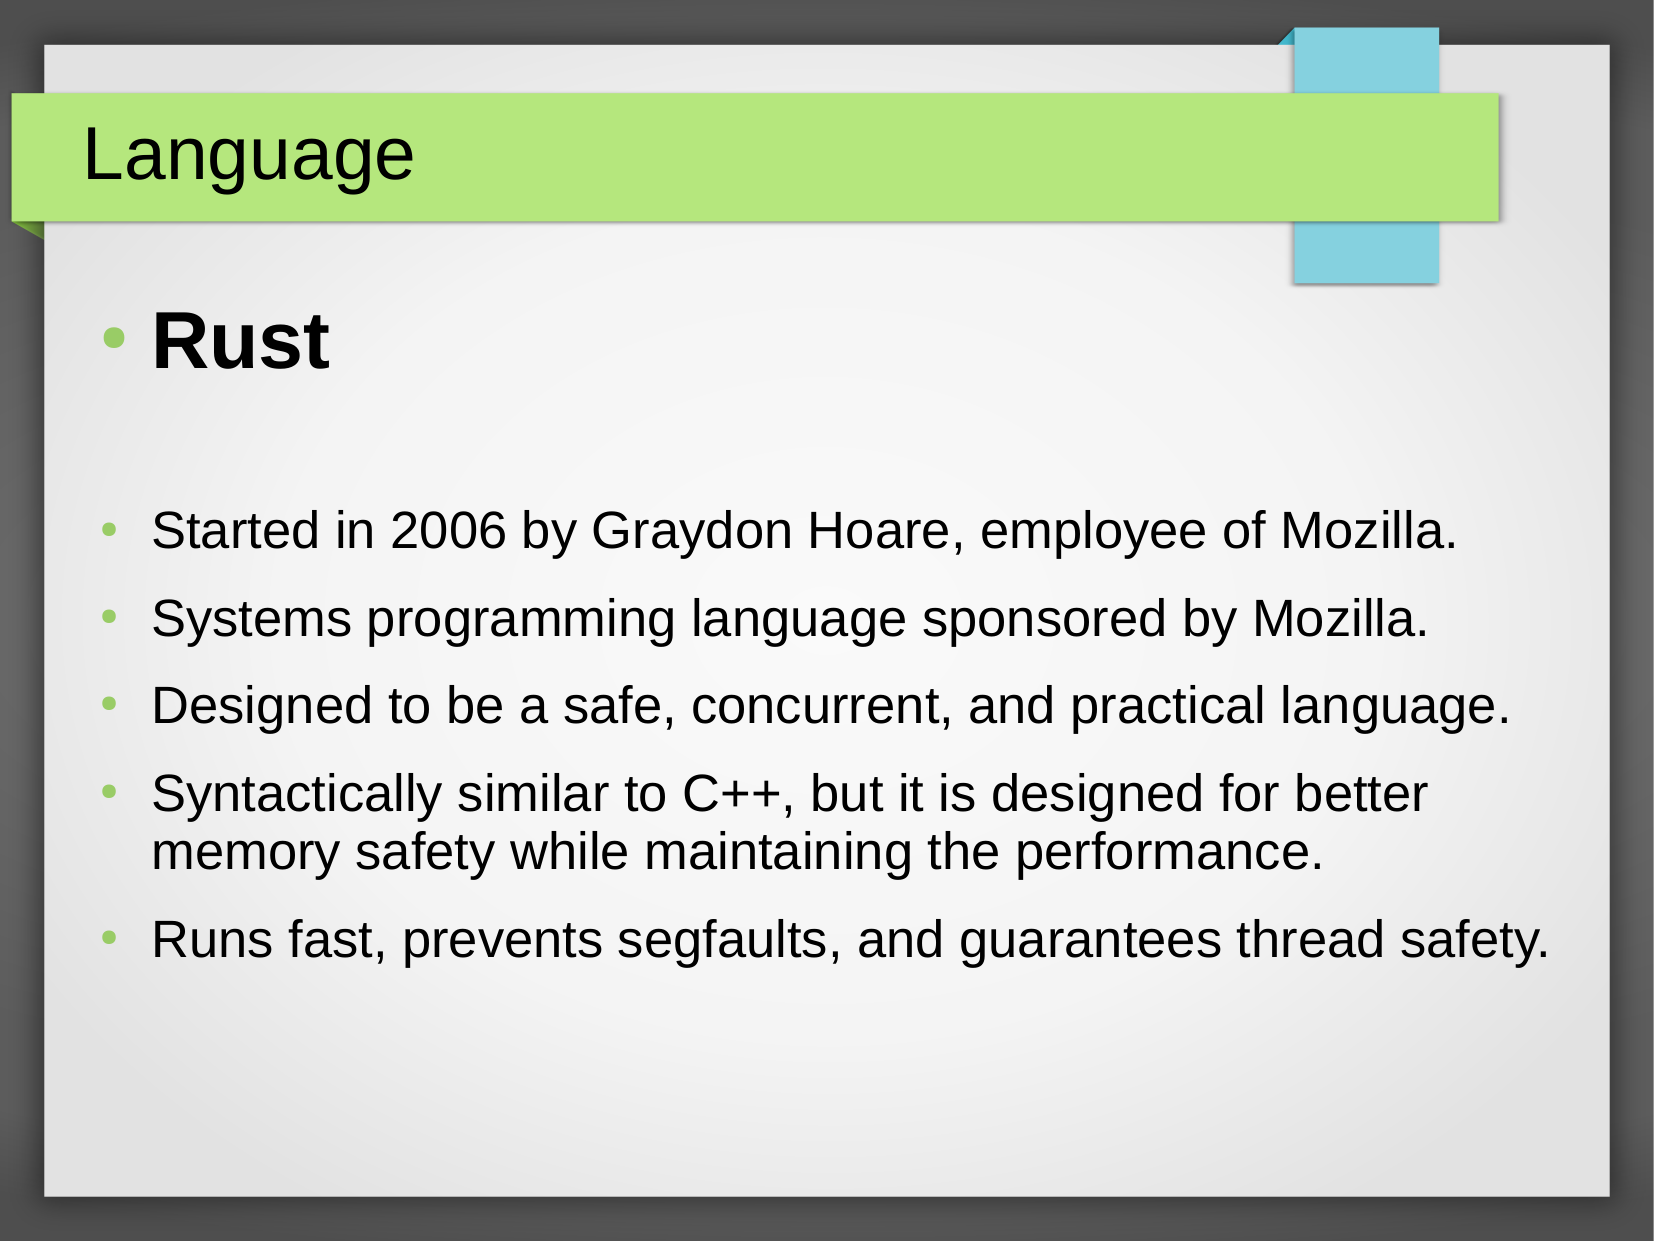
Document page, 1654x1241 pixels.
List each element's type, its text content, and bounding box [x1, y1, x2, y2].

title Language [82, 94, 1264, 213]
picture [0, 0, 1654, 1241]
list Rust Started in 2006 by Graydon Hoare, employee of Mozilla. Systems programming language sponsored by Mozilla. Designed to be a safe, concurrent, and practical language. Syntactically similar to C++, but it is designed for better memory safety while maintaining the performance. Runs fast, prevents segfaults, and guarantees thread safety. [82, 295, 1571, 1015]
